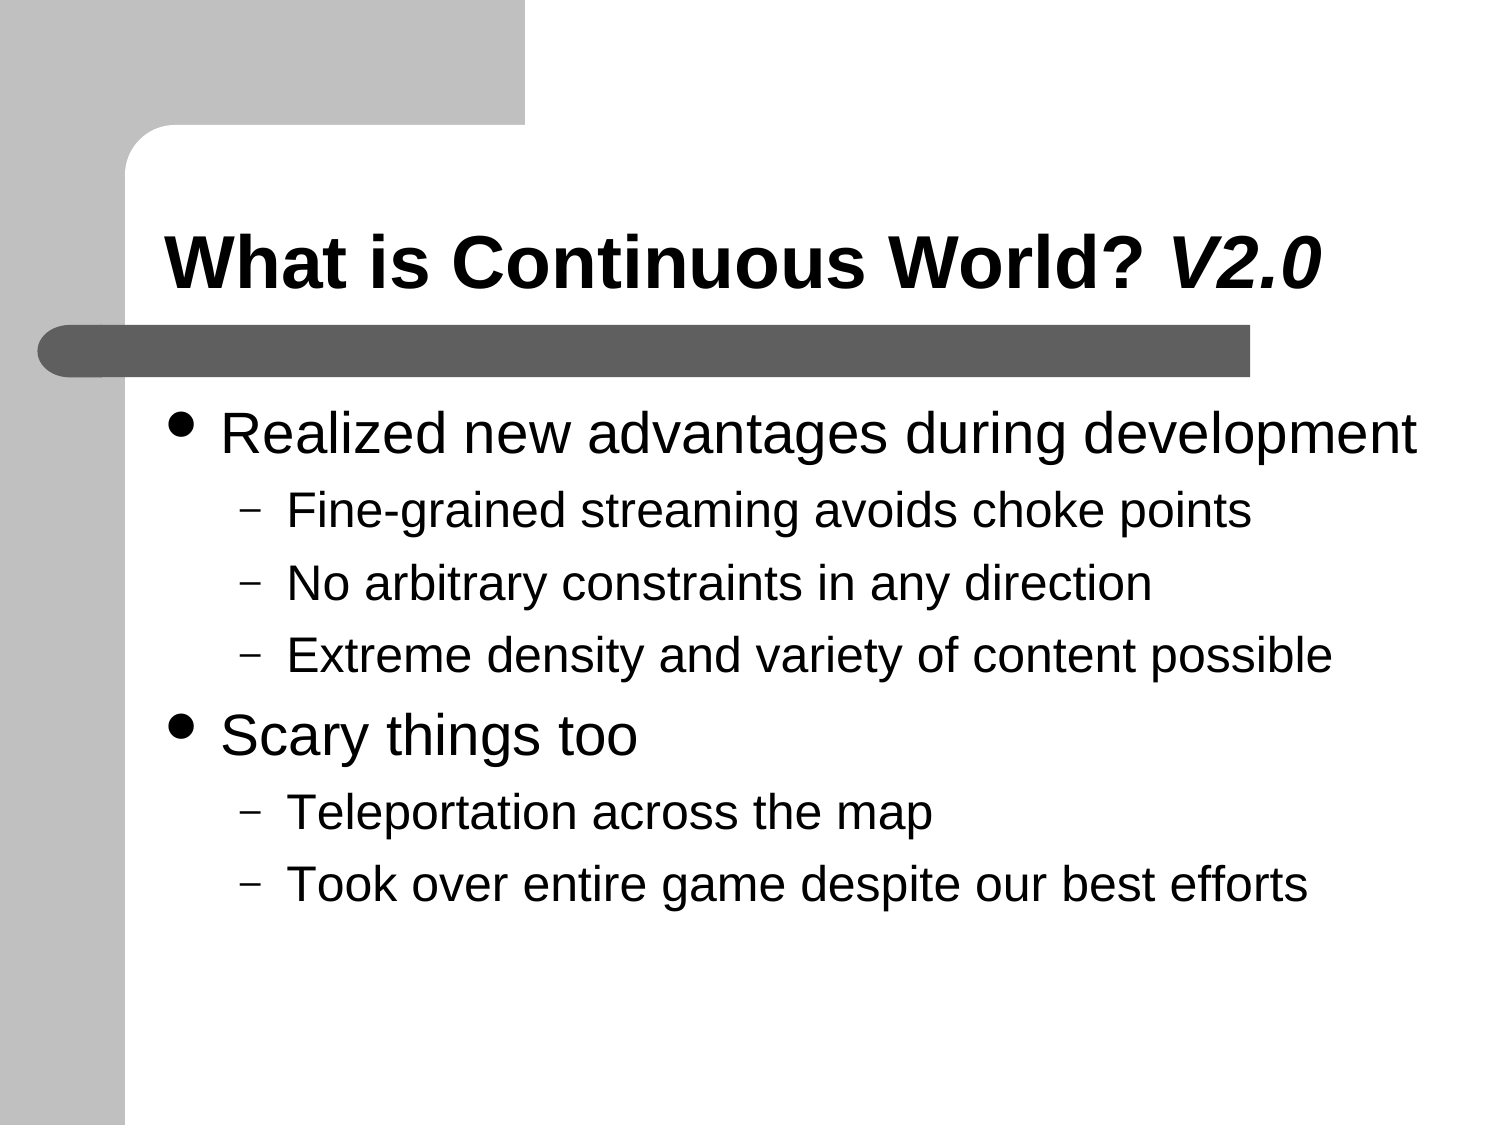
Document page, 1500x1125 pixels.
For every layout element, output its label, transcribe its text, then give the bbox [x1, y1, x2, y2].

list Realized new advantages during development Fine-grained streaming avoids choke points No arbitrary constraints in any direction Extreme density and variety of content possible Scary things too Teleportation across the map Took over entire game despite our best efforts [149, 387, 1463, 1000]
title What is Continuous World? V2.0 [149, 124, 1463, 313]
